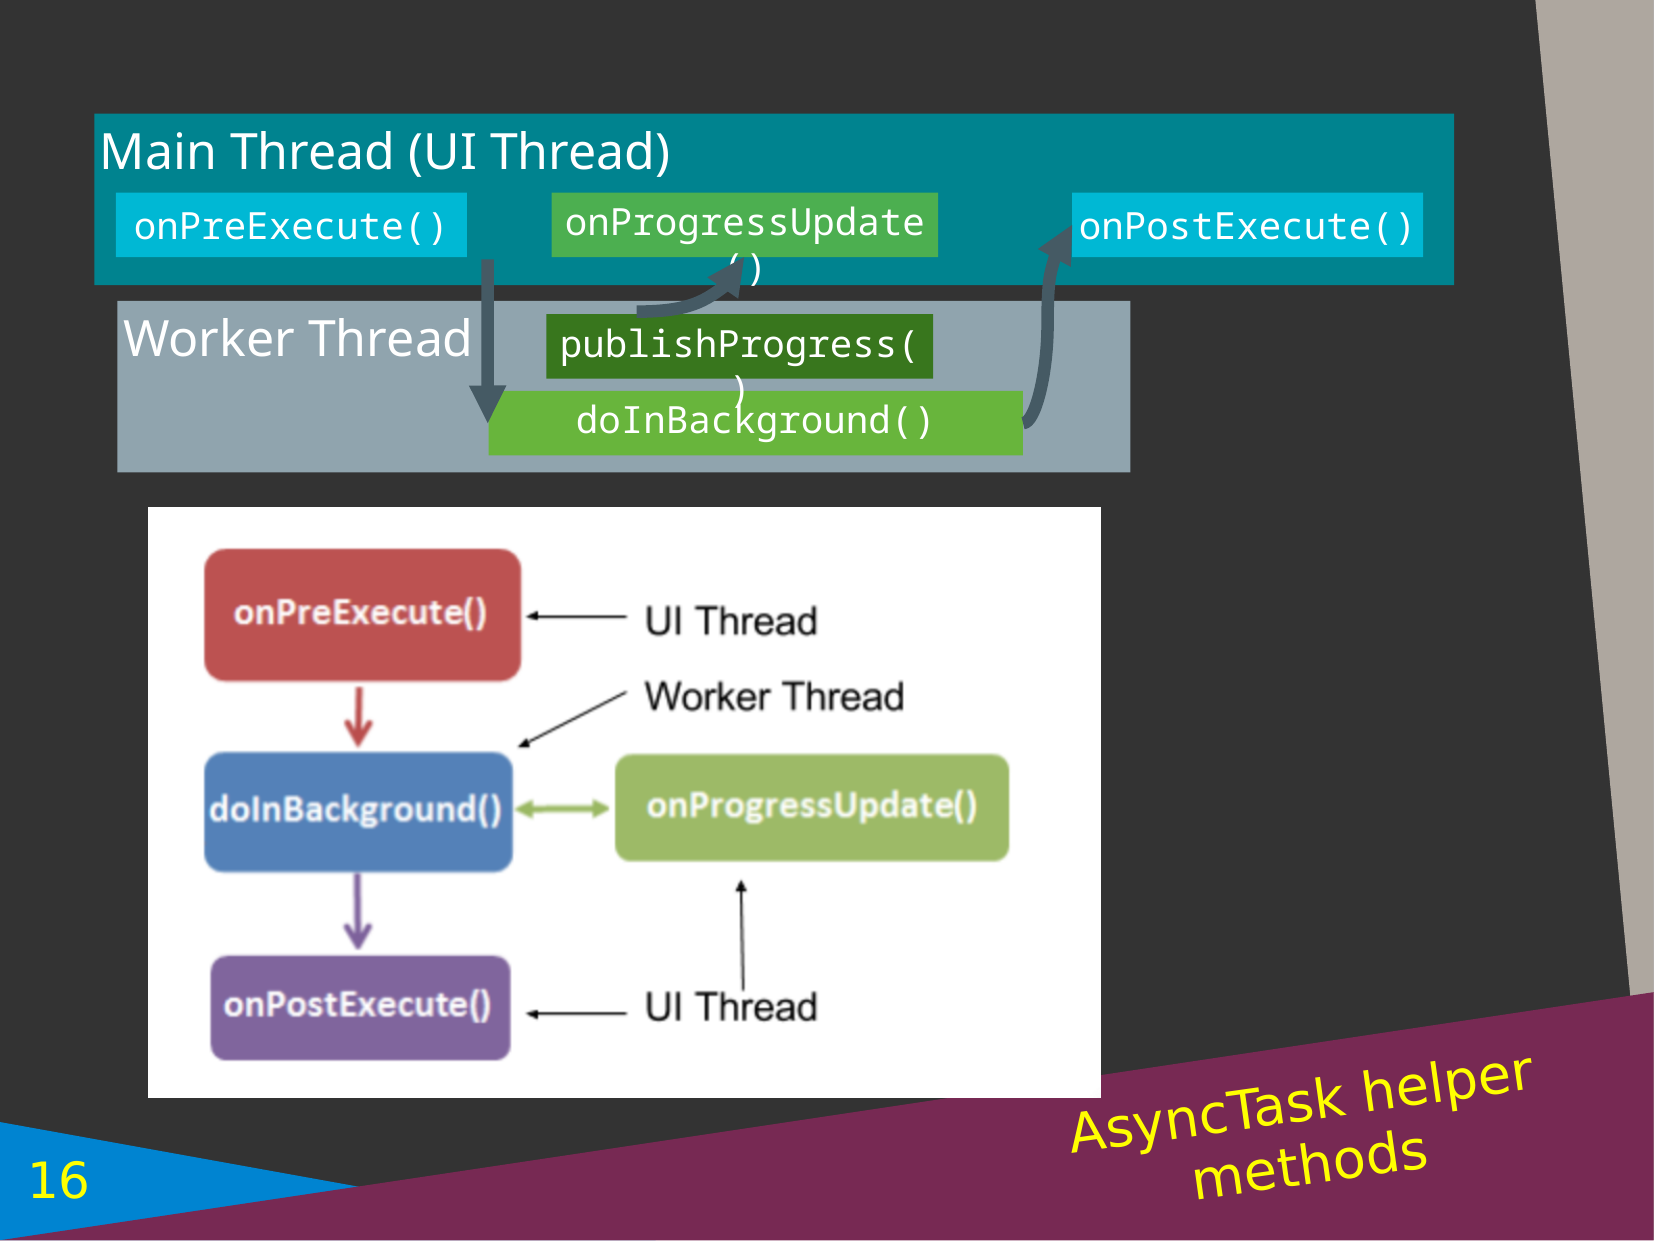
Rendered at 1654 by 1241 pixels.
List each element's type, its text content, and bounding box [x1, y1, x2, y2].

text_box publishProgress() [546, 314, 934, 379]
text_box Worker Thread [117, 300, 1131, 473]
text_box doInBackground() [488, 390, 1023, 456]
text_box onPostExecute() [1072, 192, 1424, 258]
text_box Worker Thread [494, 300, 740, 390]
text_box Worker Thread [687, 300, 1041, 415]
text_box Main Thread (UI Thread) [94, 113, 1455, 286]
text_box onProgressUpdate() [551, 192, 939, 258]
title AsyncTask helper methods [957, 995, 1654, 1241]
picture [148, 507, 1101, 1098]
text_box onPreExecute() [115, 192, 467, 258]
